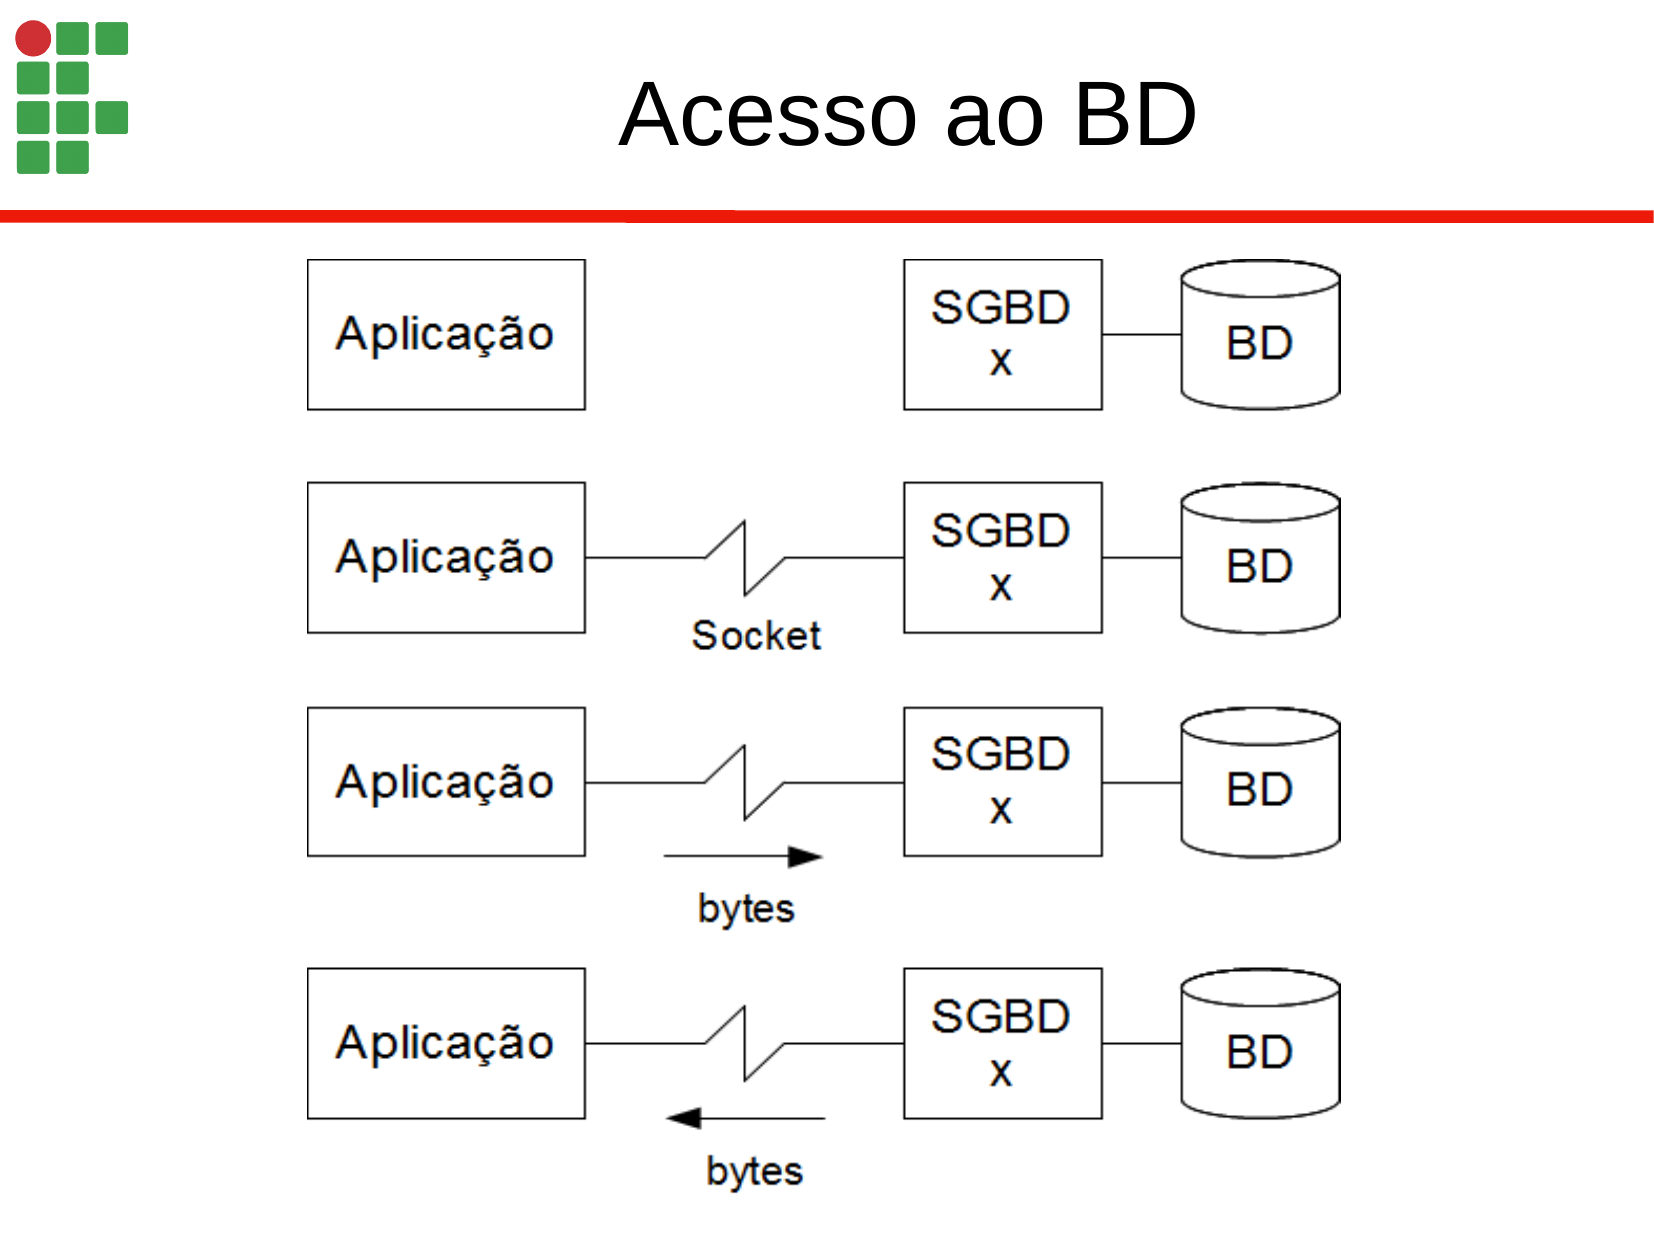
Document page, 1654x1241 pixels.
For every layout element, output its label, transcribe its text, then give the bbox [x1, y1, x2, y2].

picture [14, 16, 130, 178]
text_box Acesso ao BD [165, 45, 1654, 173]
picture [307, 259, 1341, 1205]
